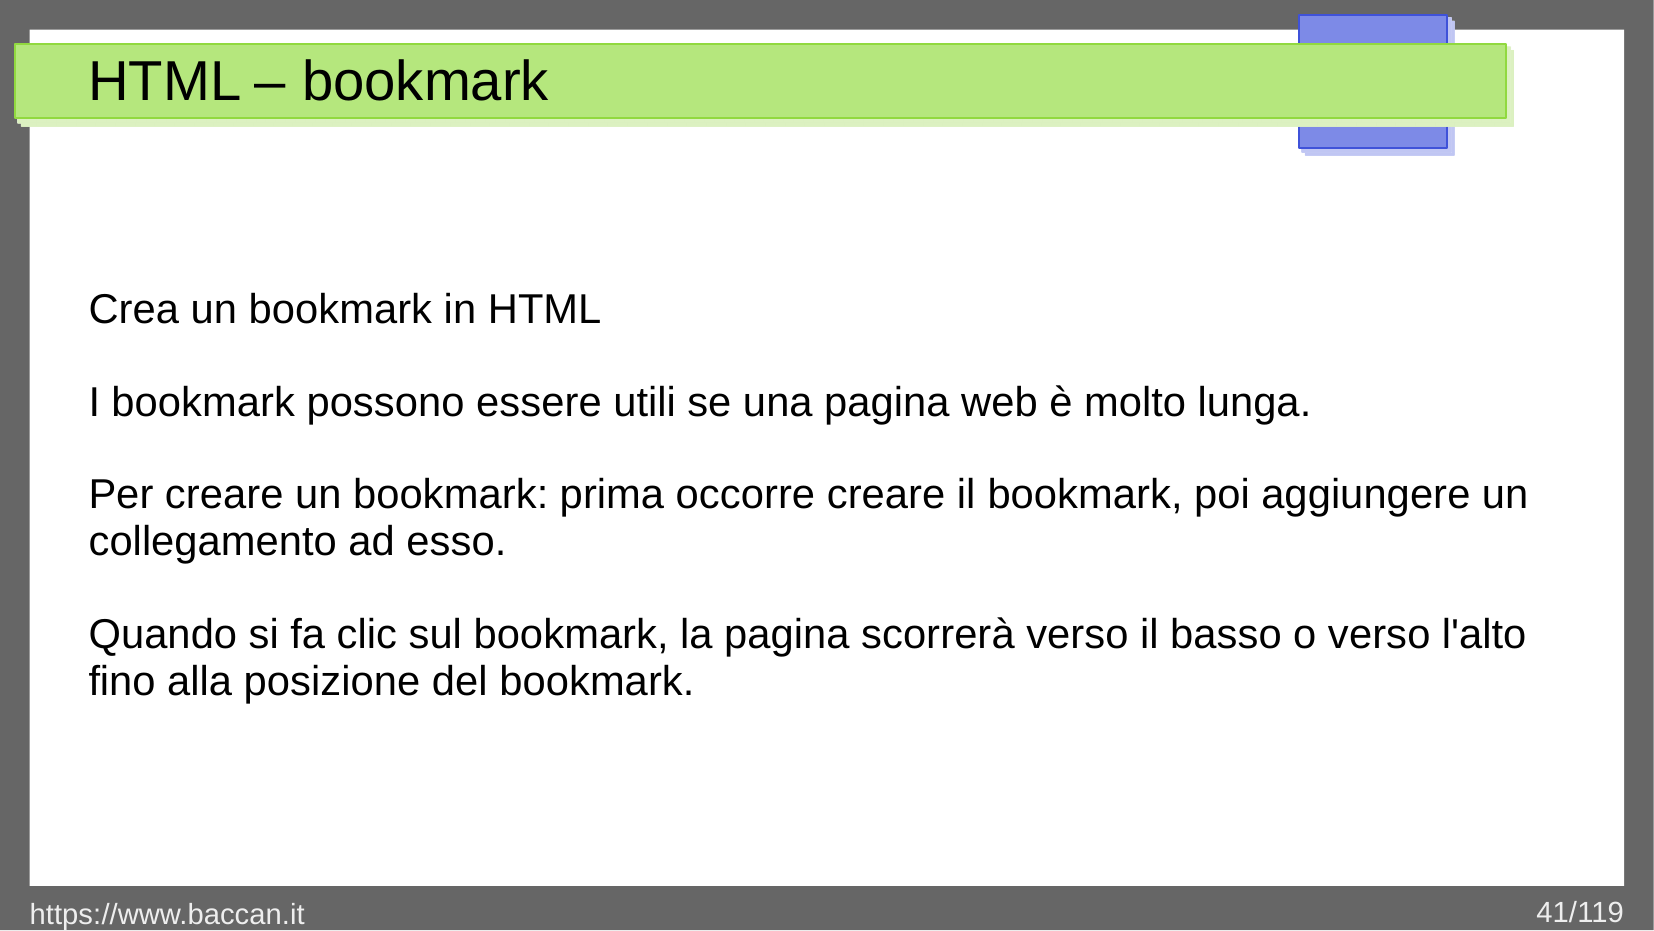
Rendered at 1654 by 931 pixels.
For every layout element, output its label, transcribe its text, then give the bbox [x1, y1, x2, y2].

title HTML – bookmark [88, 44, 1506, 119]
text_box Crea un bookmark in HTML I bookmark possono essere utili se una pagina web è molto lunga. Per creare un bookmark: prima occorre creare il bookmark, poi aggiungere un collegamento ad esso. Quando si fa clic sul bookmark, la pagina scorrerà verso il basso o verso l'alto fino alla posizione del bookmark. [88, 169, 1565, 820]
